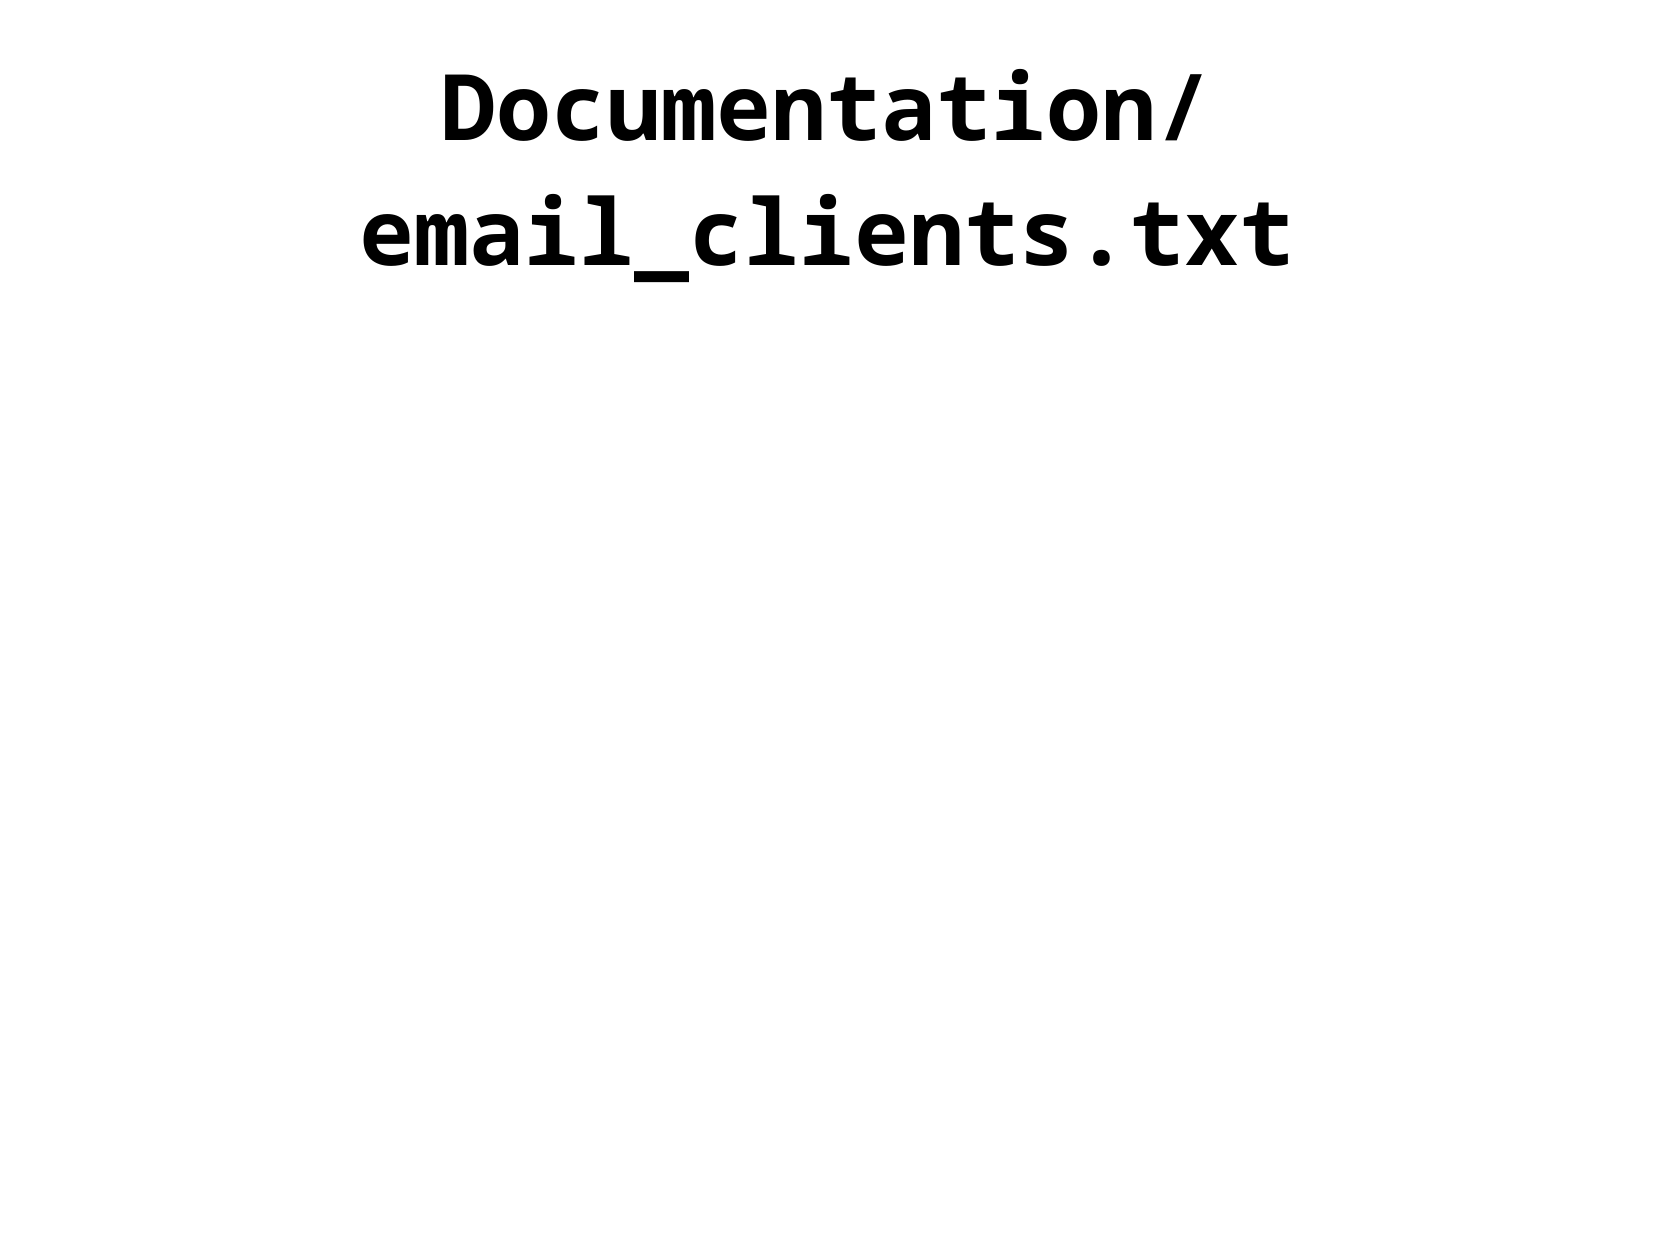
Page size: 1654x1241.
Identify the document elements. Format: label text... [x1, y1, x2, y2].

text_box Documentation/email_clients.txt [26, 35, 1628, 281]
